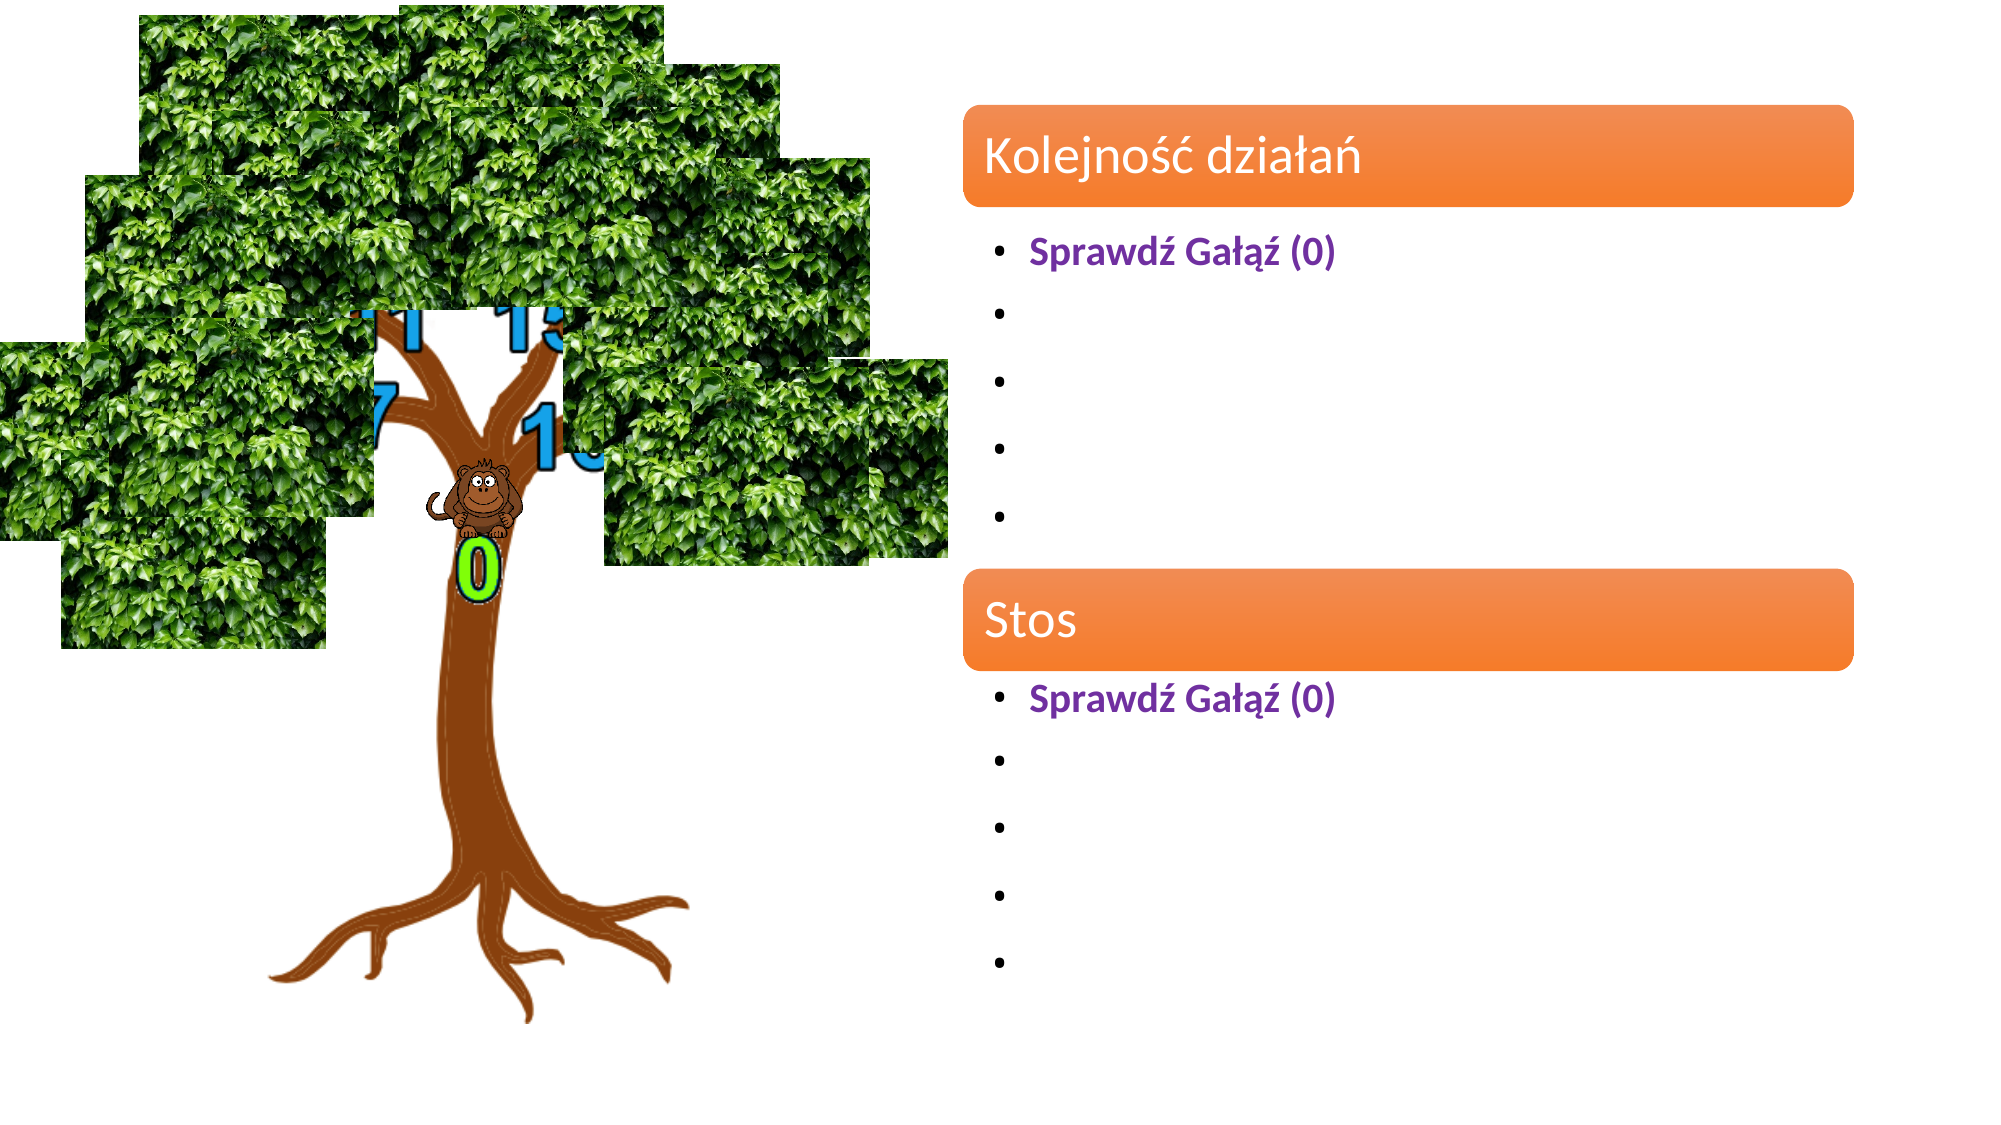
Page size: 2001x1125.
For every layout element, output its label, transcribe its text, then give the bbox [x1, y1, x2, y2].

text_box Sprawdź Gałąź (0) [963, 224, 1854, 569]
picture [0, 5, 948, 1024]
text_box Sprawdź Gałąź (0) [963, 671, 1854, 954]
text_box Stos [963, 568, 1854, 671]
text_box Kolejność działań [963, 104, 1854, 208]
